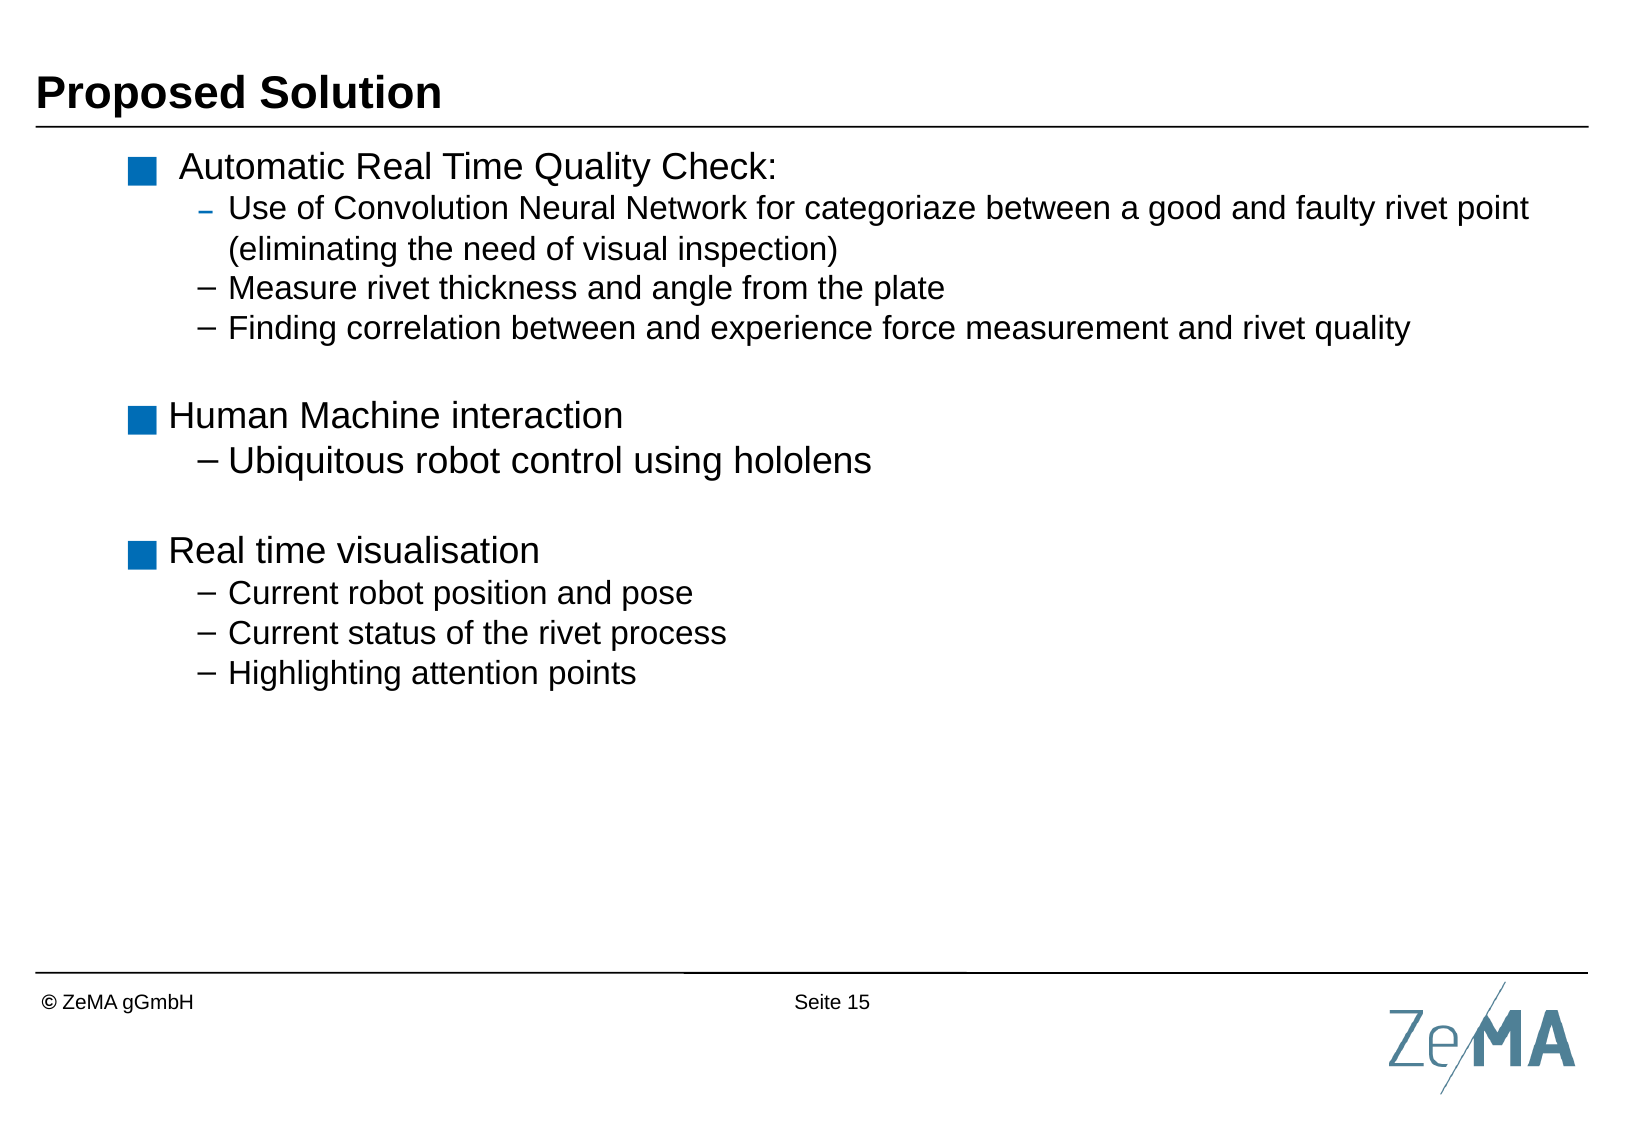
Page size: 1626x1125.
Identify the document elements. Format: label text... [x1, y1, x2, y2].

picture [1379, 981, 1584, 1095]
list Automatic Real Time Quality Check: Use of Convolution Neural Network for categoriaze between a good and faulty rivet point (eliminating the need of visual inspection) Measure rivet thickness and angle from the plate Finding correlation between and experience force measurement and rivet quality Human Machine interaction Ubiquitous robot control using hololens Real time visualisation Current robot position and pose Current status of the rivet process Highlighting attention points [124, 141, 1589, 981]
title Proposed Solution [35, 0, 1589, 118]
